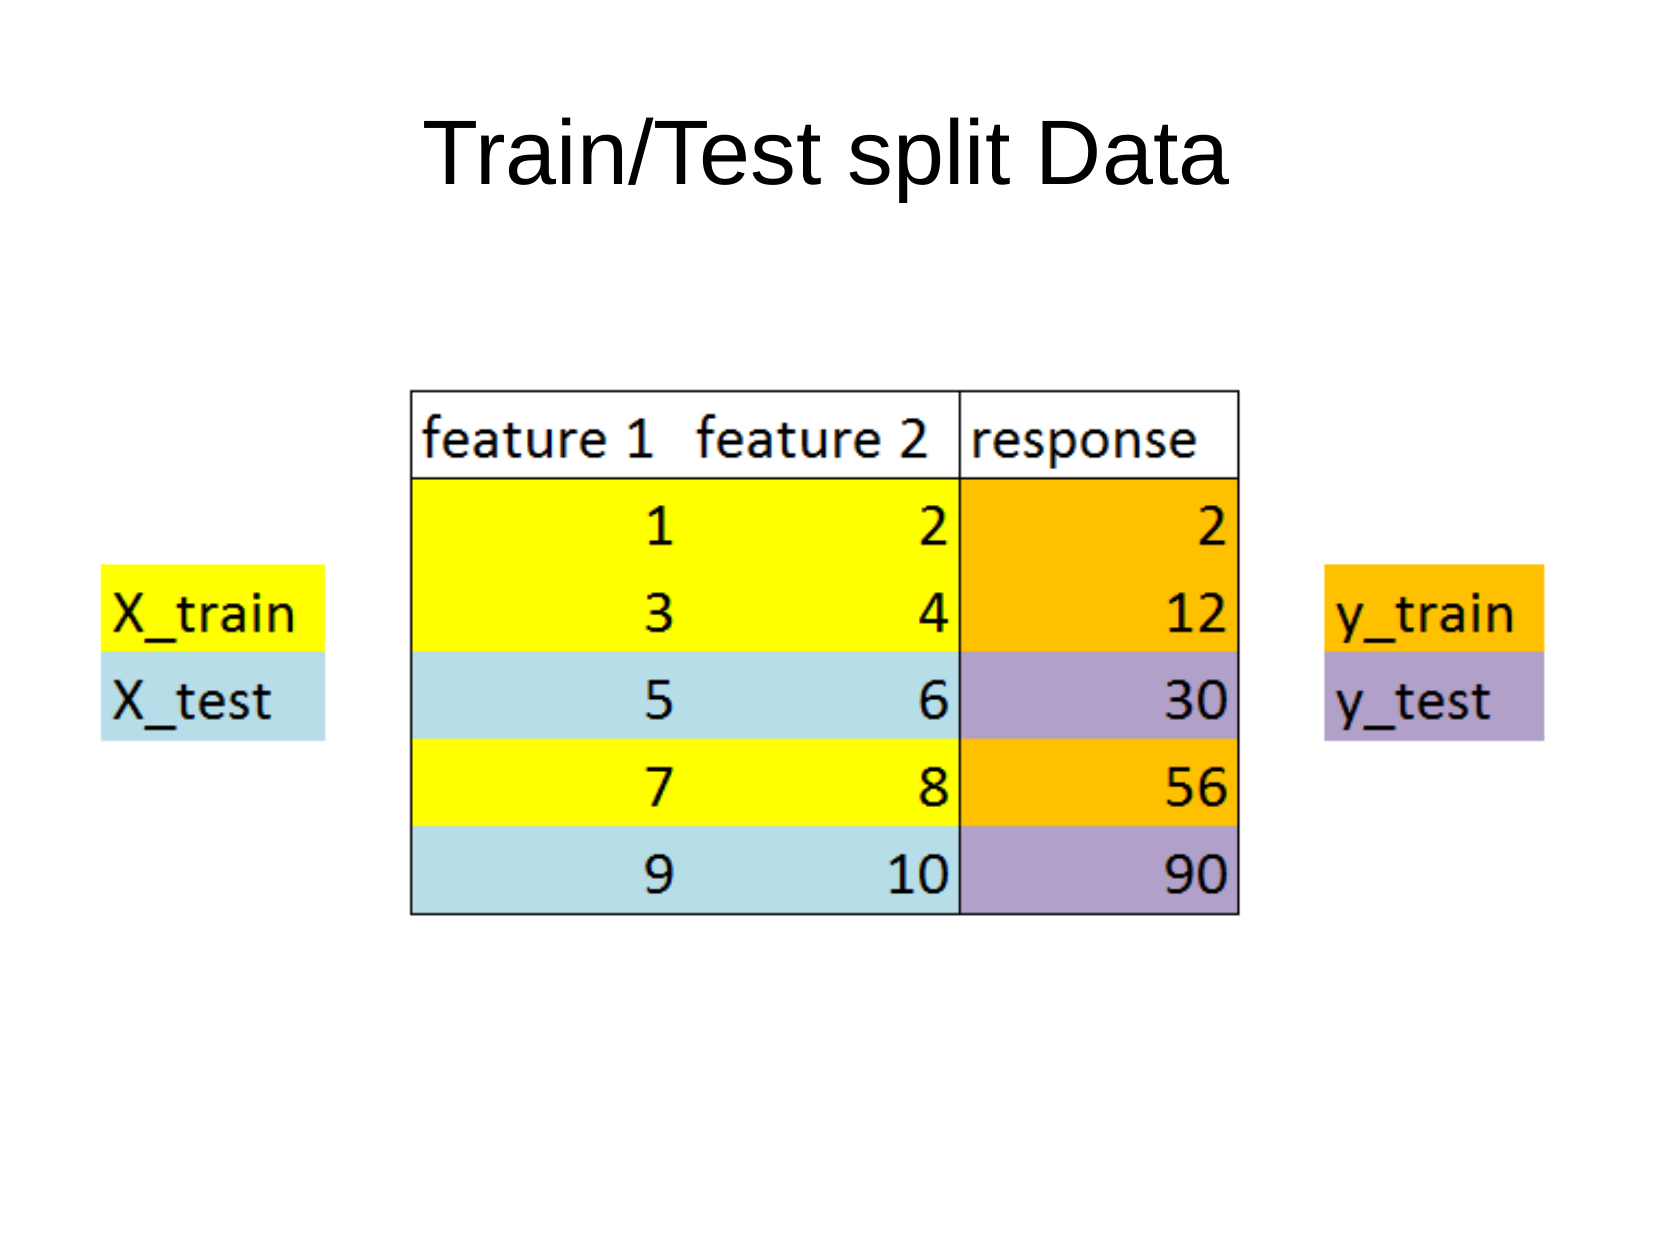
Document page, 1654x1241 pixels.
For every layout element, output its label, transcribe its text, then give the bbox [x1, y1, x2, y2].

picture [82, 358, 1571, 942]
title Train/Test split Data [82, 49, 1571, 257]
